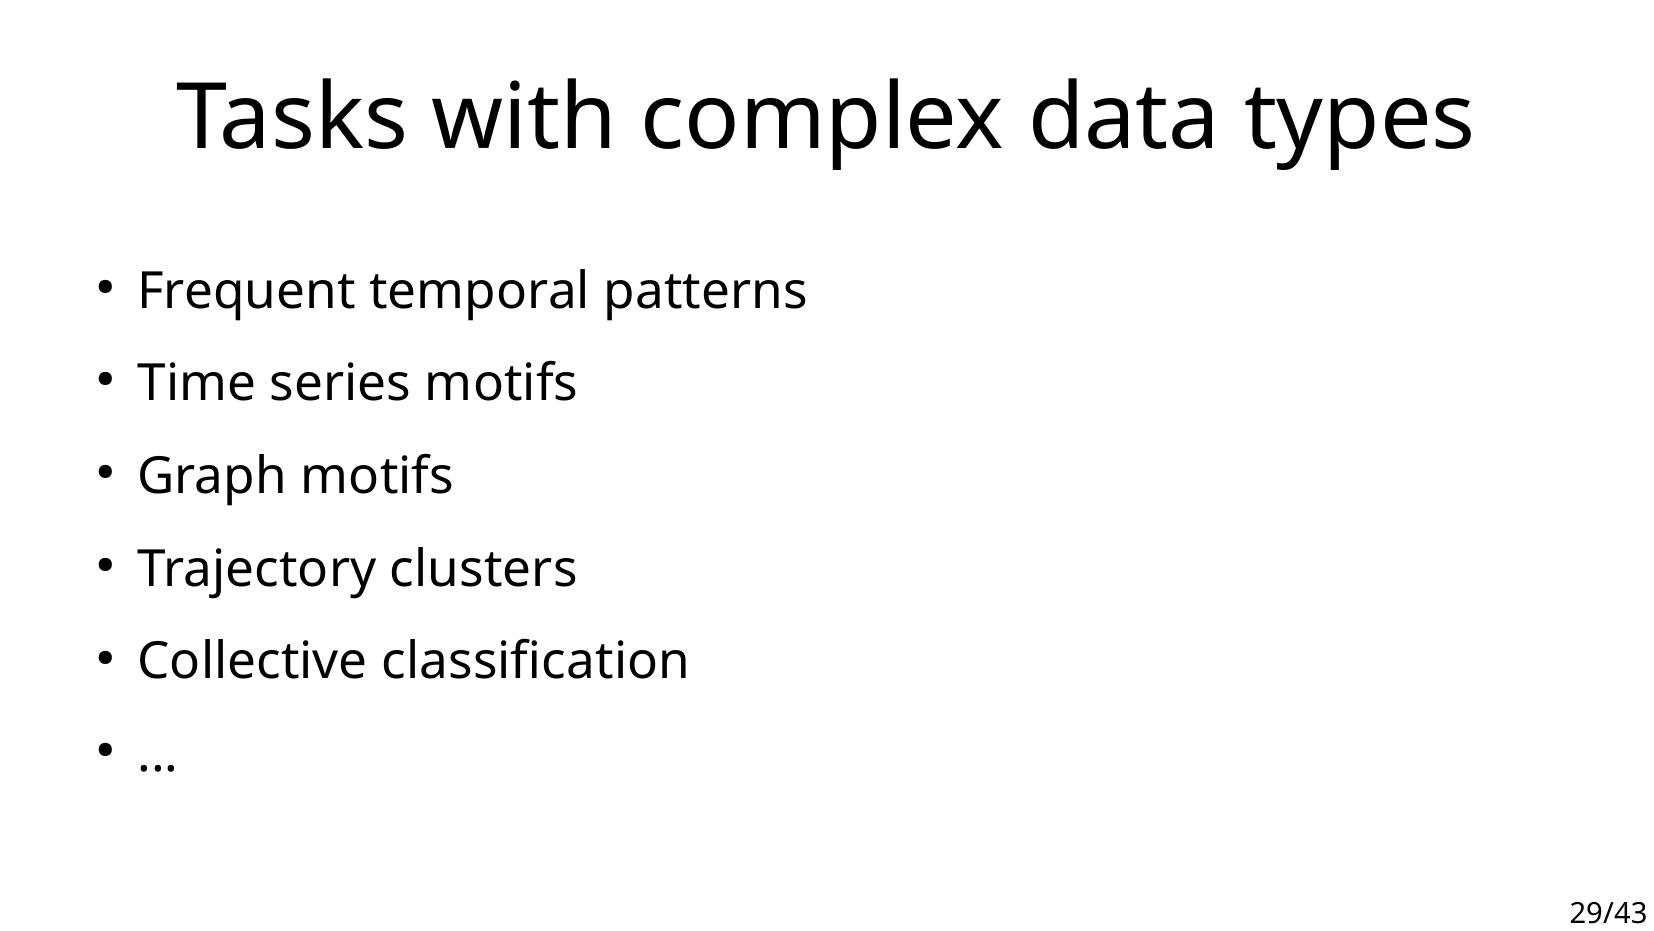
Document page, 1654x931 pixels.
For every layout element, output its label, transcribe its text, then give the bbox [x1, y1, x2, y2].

title Tasks with complex data types [82, 1, 1571, 226]
list Frequent temporal patterns Time series motifs Graph motifs Trajectory clusters Collective classification ... [82, 253, 1571, 793]
